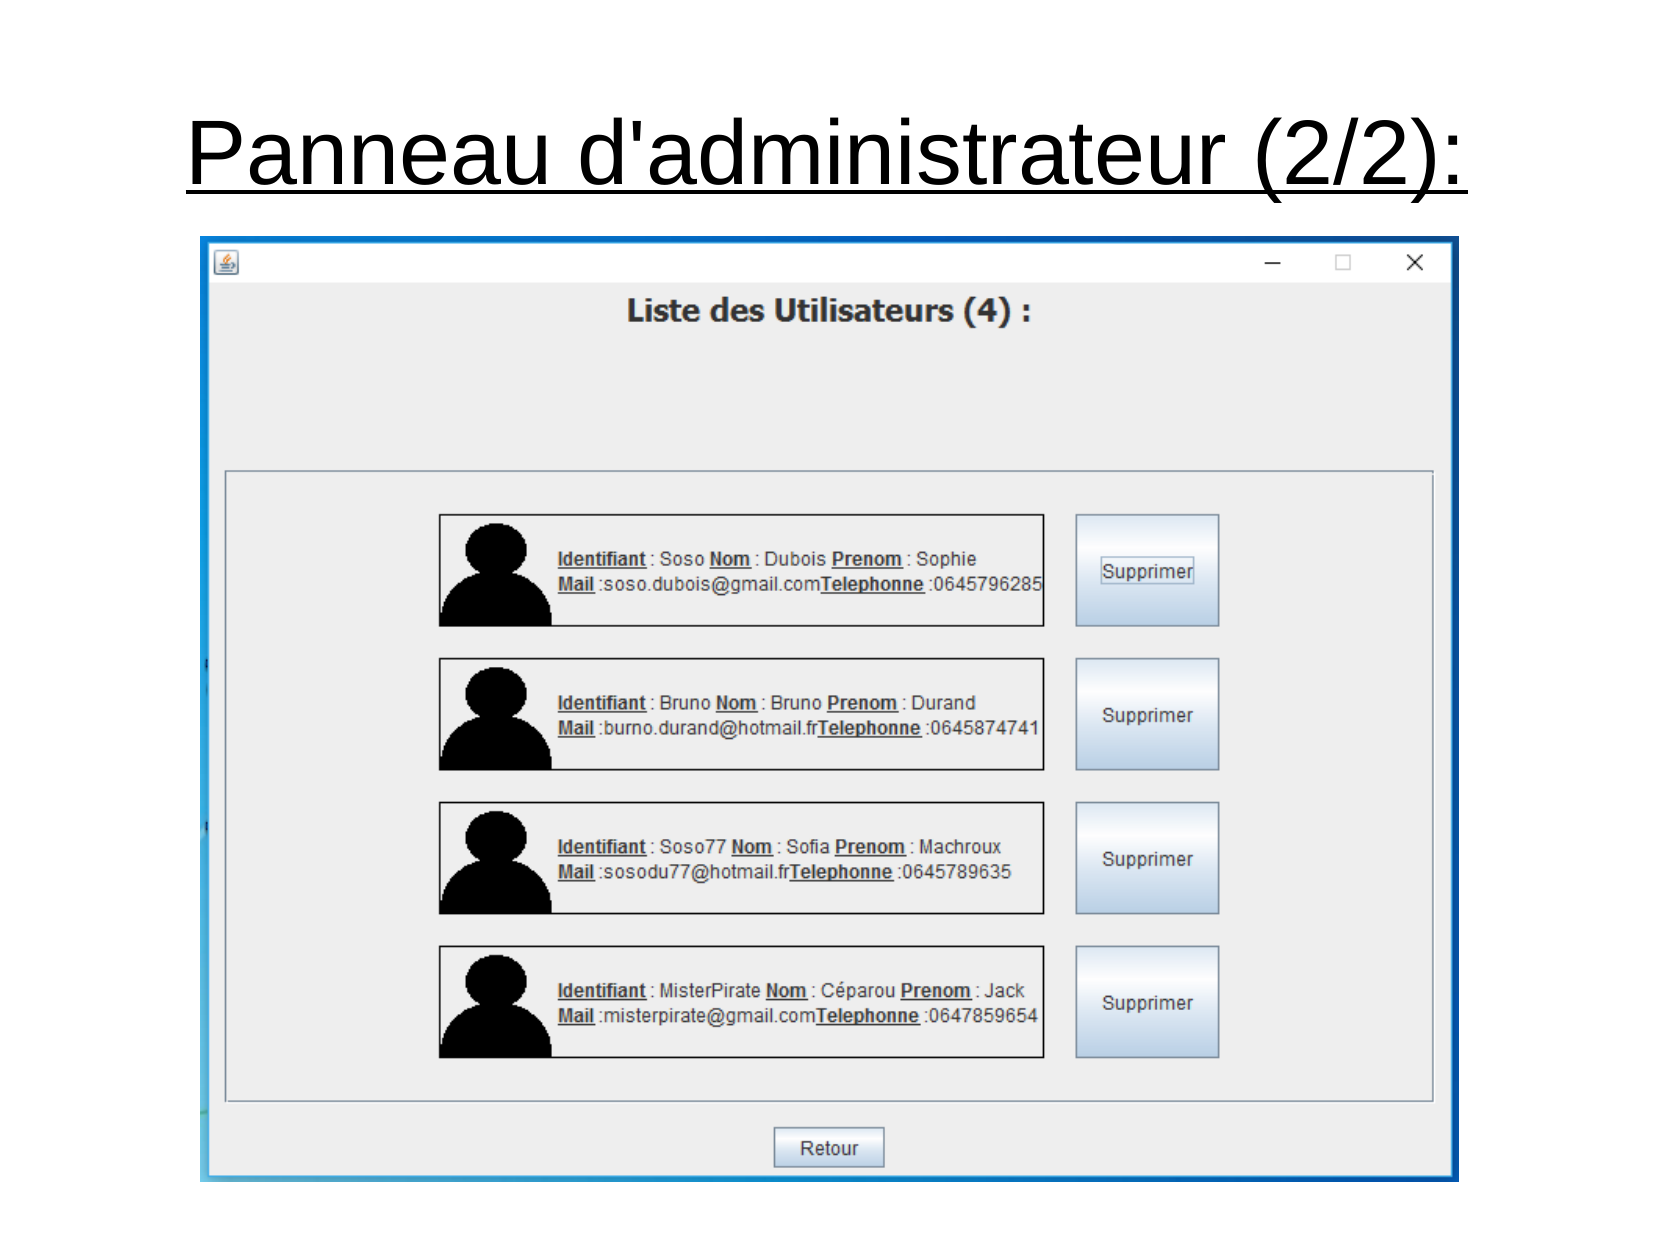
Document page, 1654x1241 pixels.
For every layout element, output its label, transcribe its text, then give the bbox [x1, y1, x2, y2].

title Panneau d'administrateur (2/2): [82, 49, 1571, 257]
picture [200, 236, 1459, 1182]
